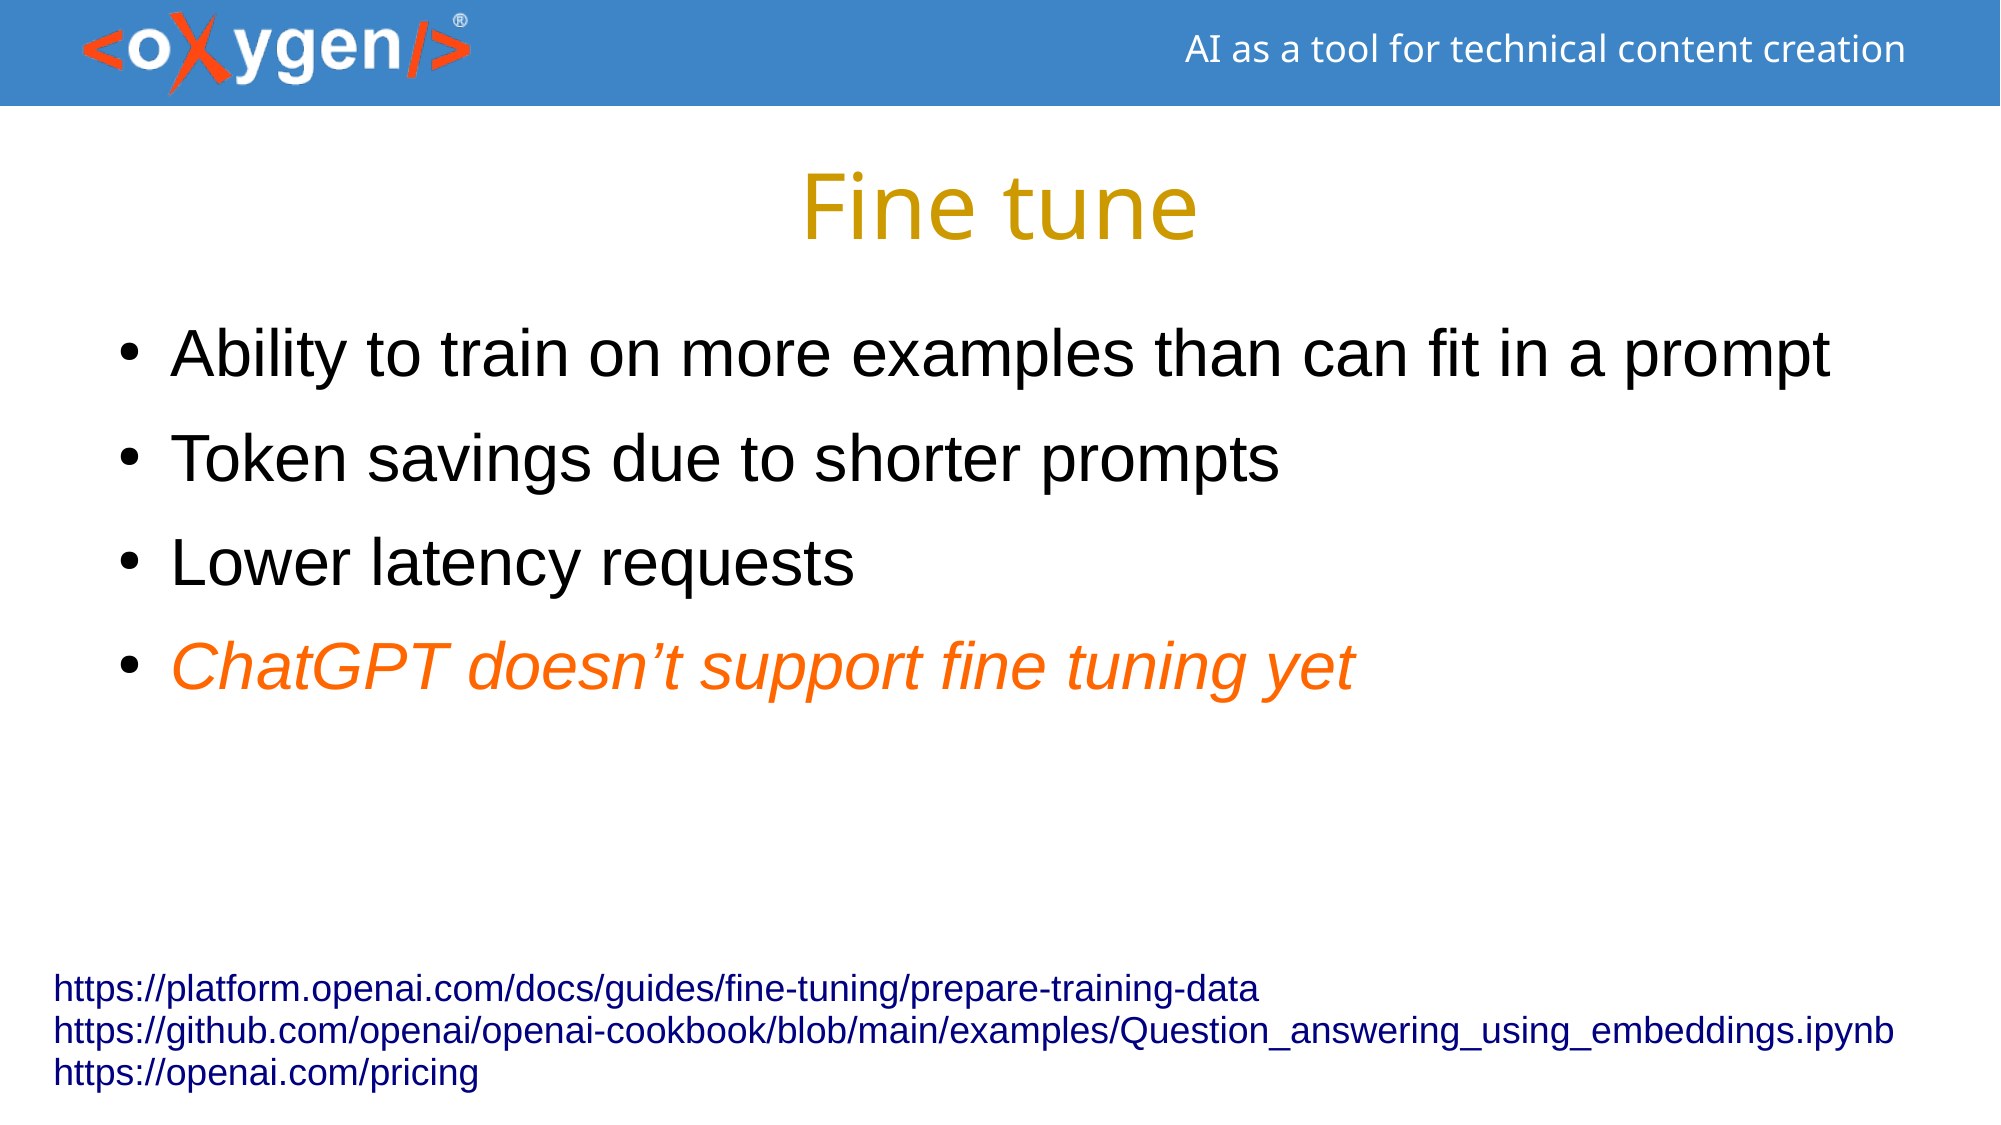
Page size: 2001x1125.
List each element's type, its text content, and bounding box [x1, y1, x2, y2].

picture [75, 0, 488, 106]
text_box https://platform.openai.com/docs/guides/fine-tuning/prepare-training-data https://github.com/openai/openai-cookbook/blob/main/examples/Question_answering_using_embeddings.ipynb https://openai.com/pricing [38, 960, 1936, 1101]
title Fine tune [99, 109, 1900, 298]
list Ability to train on more examples than can fit in a prompt Token savings due to shorter prompts Lower latency requests ChatGPT doesn’t support fine tuning yet [99, 316, 1900, 960]
